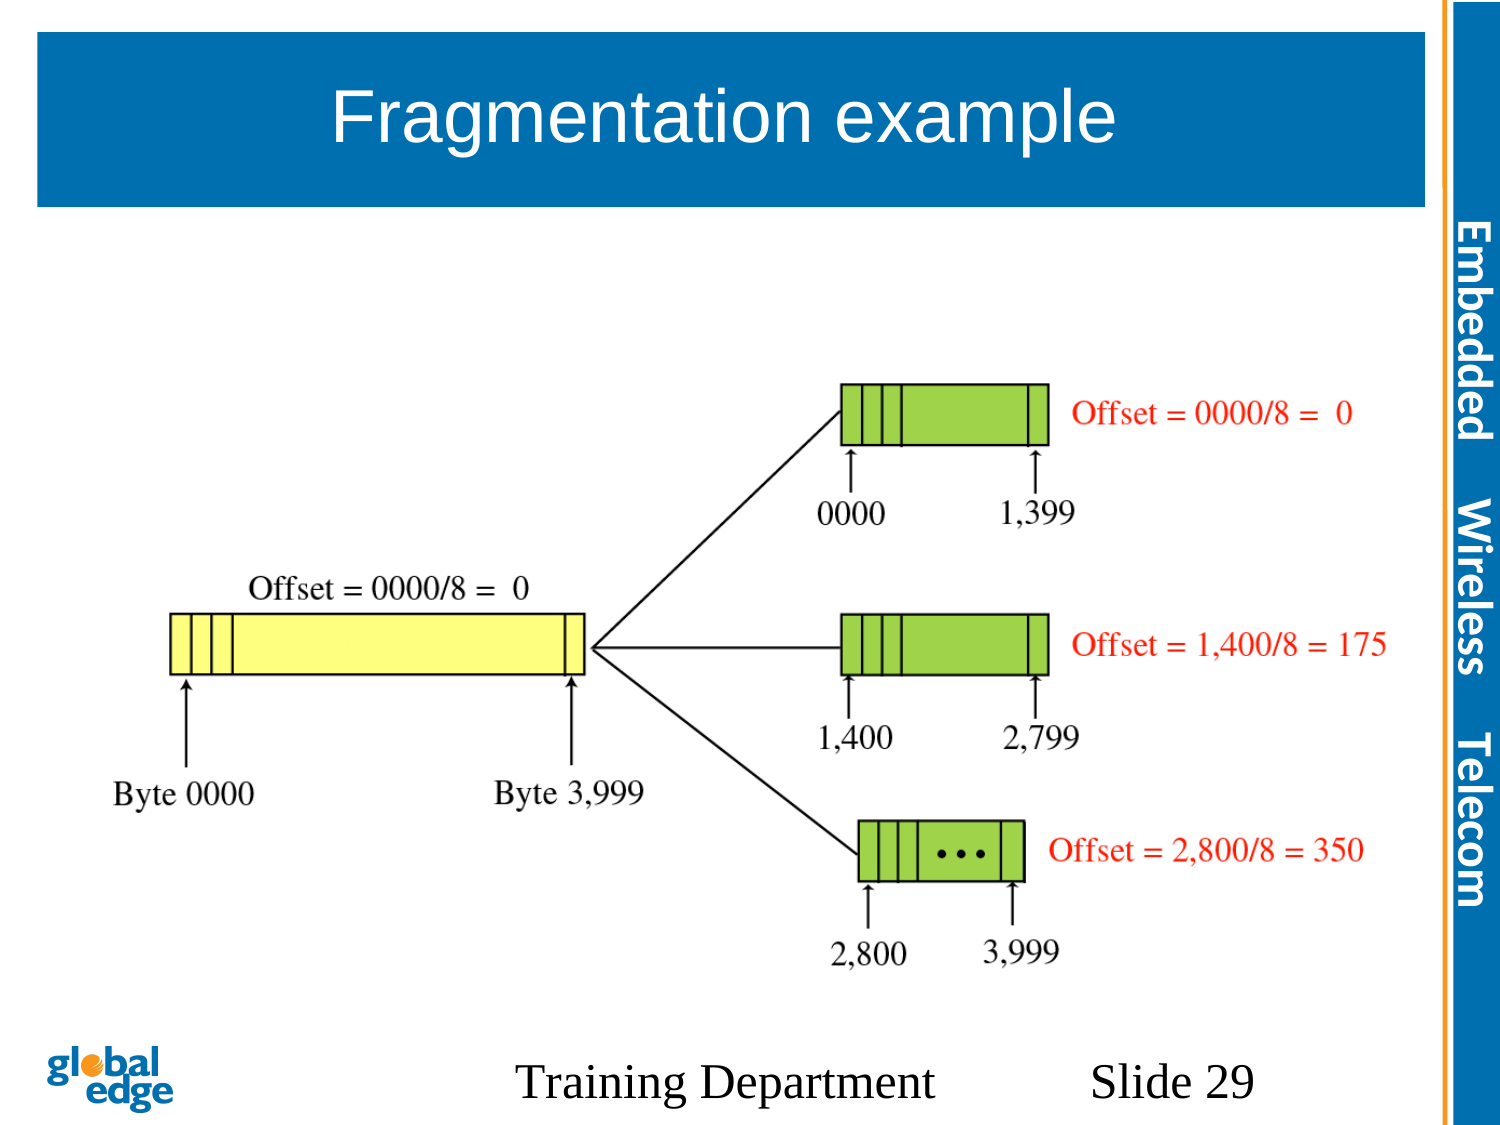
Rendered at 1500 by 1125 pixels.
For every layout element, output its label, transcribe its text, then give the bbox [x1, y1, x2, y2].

title Fragmentation example [88, 64, 1361, 162]
picture [34, 1034, 185, 1125]
picture [112, 352, 1388, 973]
